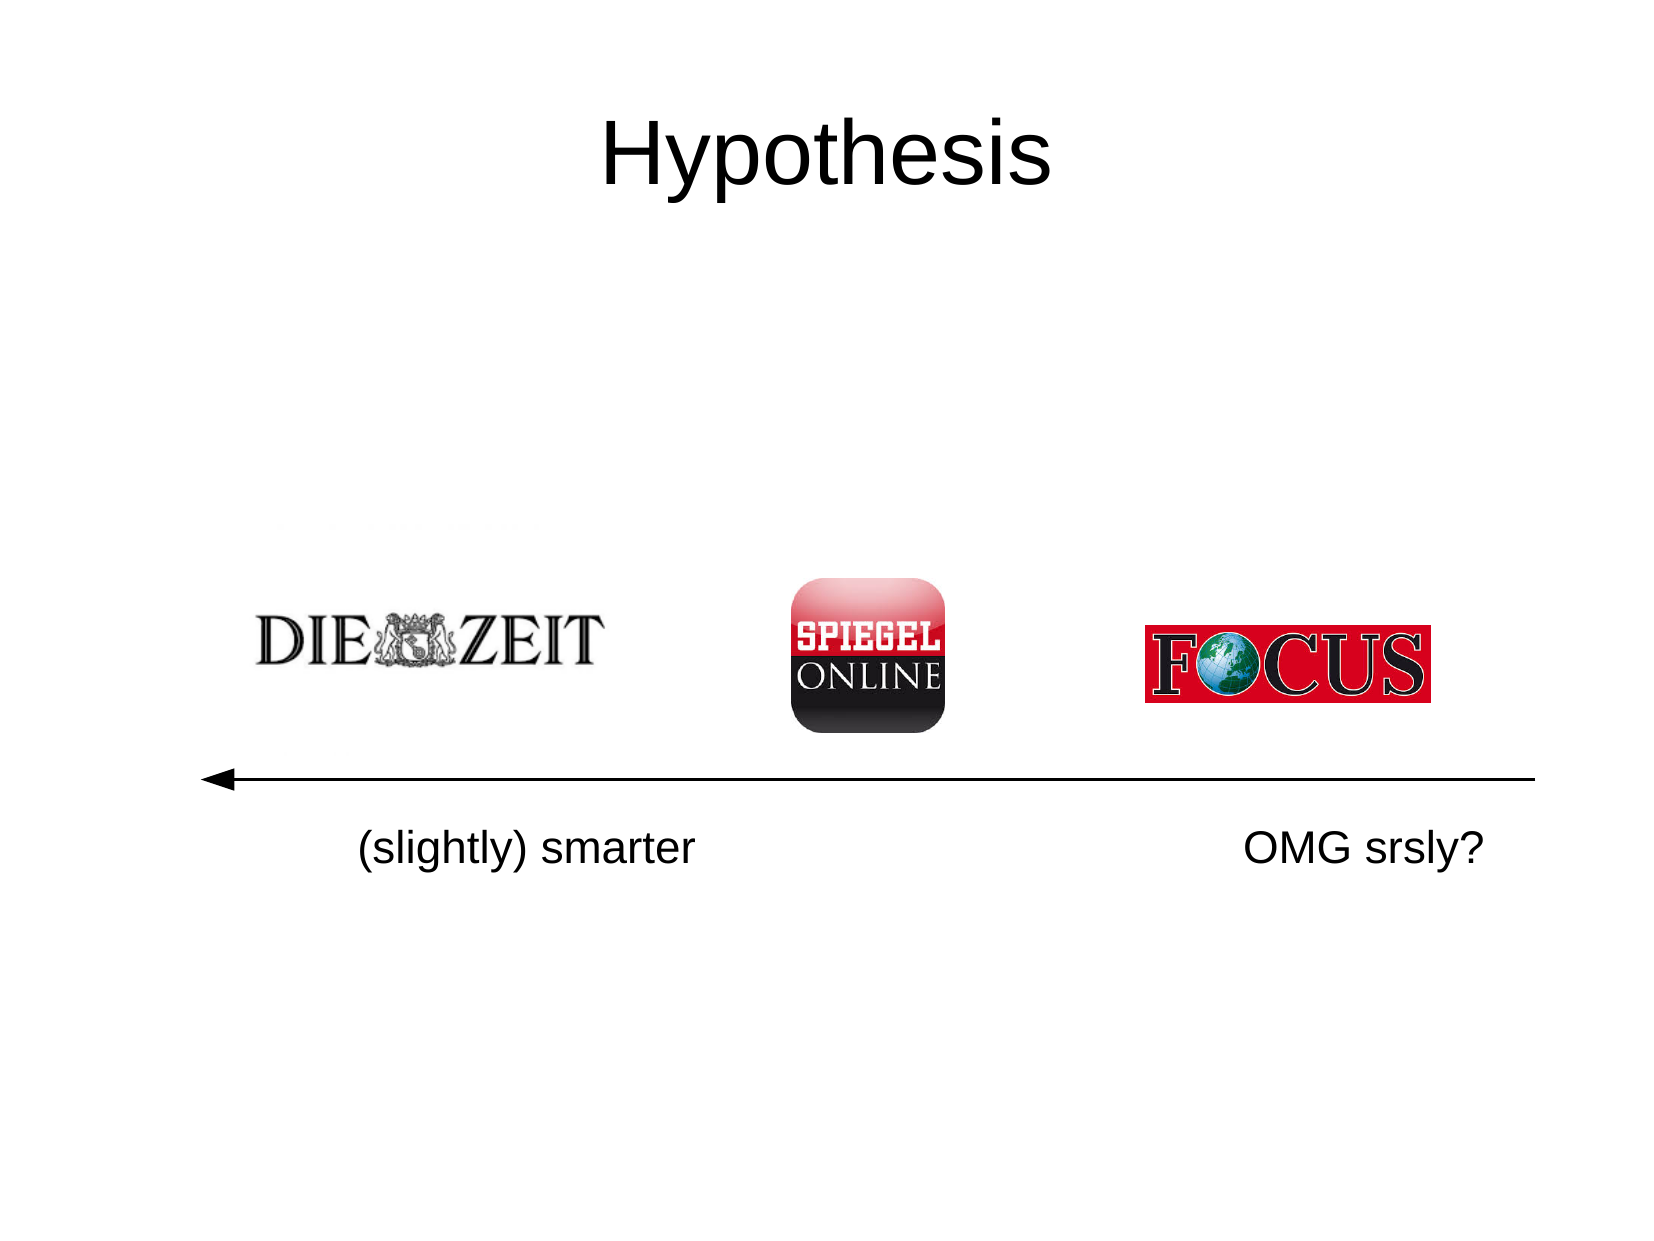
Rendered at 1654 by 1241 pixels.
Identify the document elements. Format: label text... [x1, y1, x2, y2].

picture [224, 524, 638, 756]
picture [791, 578, 945, 733]
text_box (slightly) smarter OMG srsly? [342, 814, 1512, 933]
picture [1145, 625, 1431, 703]
title Hypothesis [82, 49, 1571, 257]
